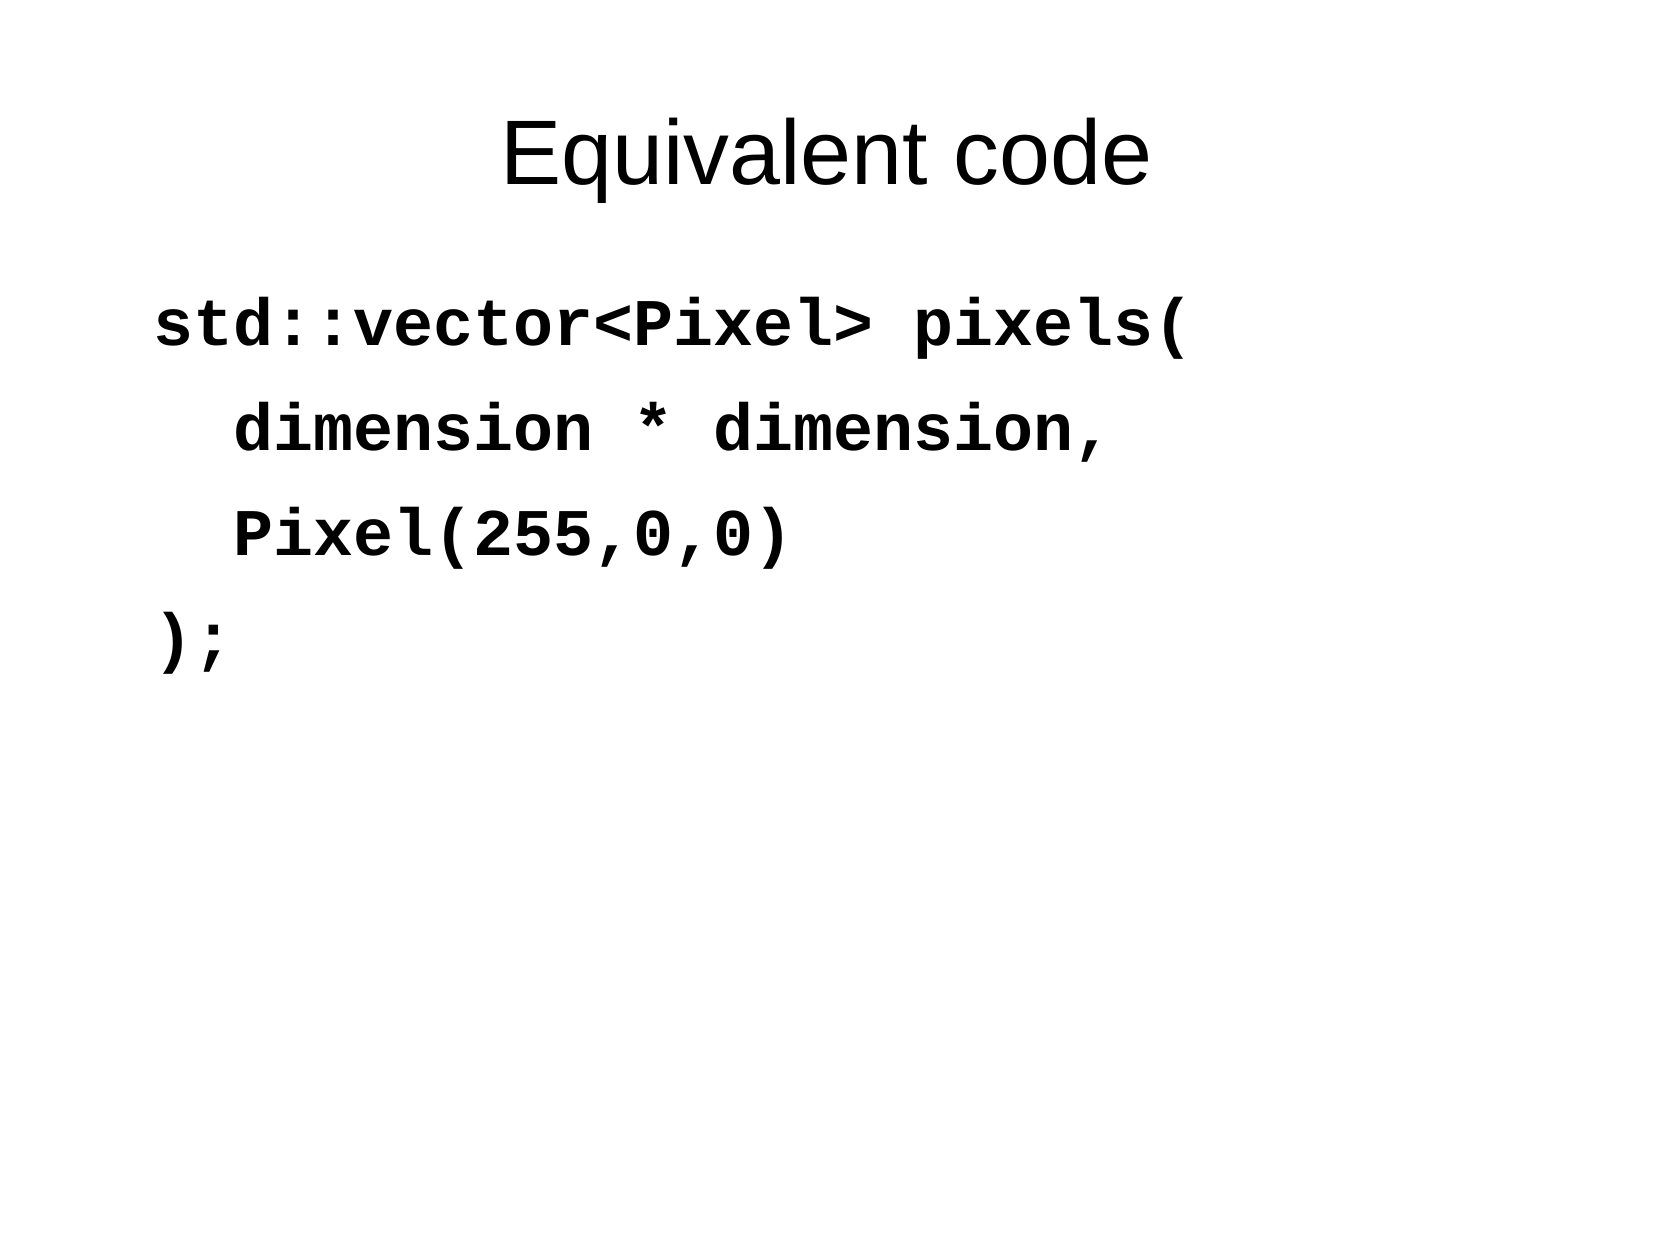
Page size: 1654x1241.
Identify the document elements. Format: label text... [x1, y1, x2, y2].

title Equivalent code [82, 49, 1571, 257]
list std::vector<Pixel> pixels( dimension * dimension, Pixel(255,0,0) ); [82, 290, 1571, 1010]
